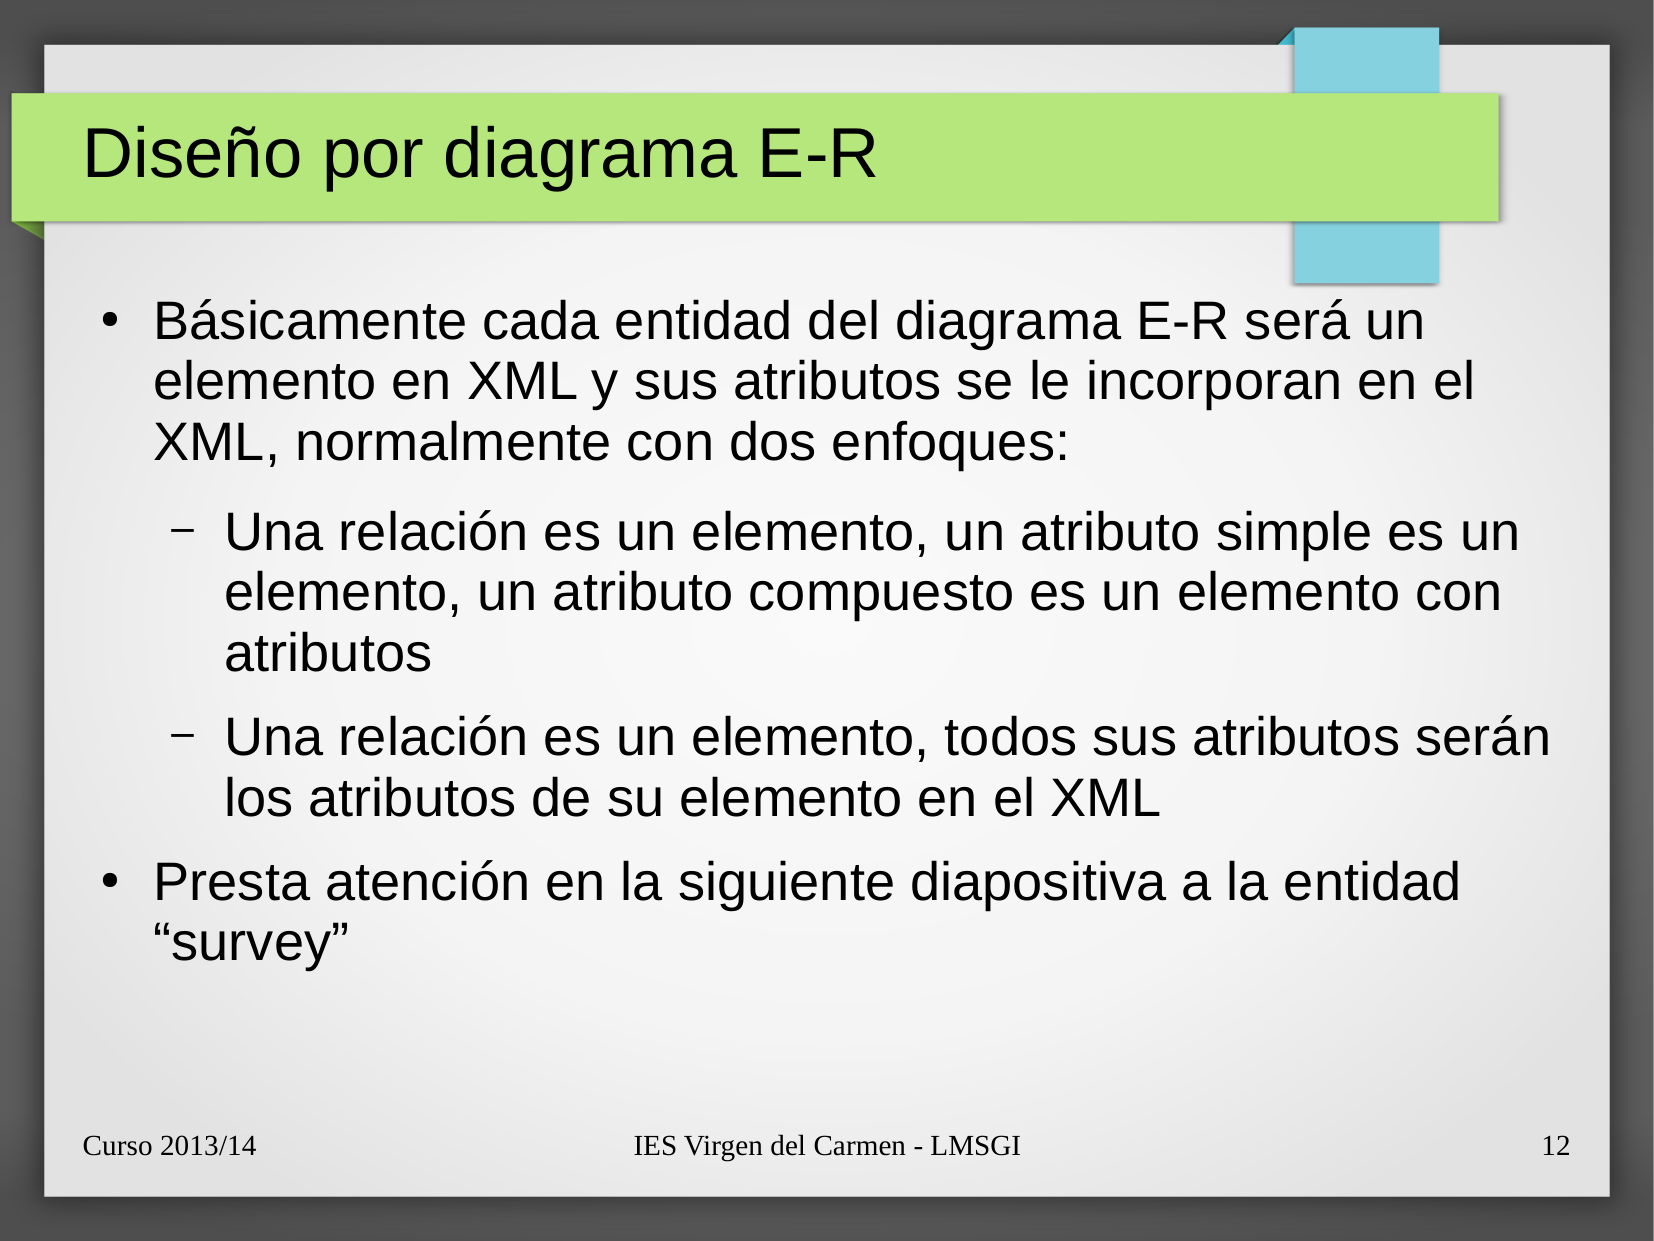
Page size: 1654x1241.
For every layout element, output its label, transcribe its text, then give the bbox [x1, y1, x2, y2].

list Básicamente cada entidad del diagrama E-R será un elemento en XML y sus atributos se le incorporan en el XML, normalmente con dos enfoques: Una relación es un elemento, un atributo simple es un elemento, un atributo compuesto es un elemento con atributos Una relación es un elemento, todos sus atributos serán los atributos de su elemento en el XML Presta atención en la siguiente diapositiva a la entidad “survey” [82, 290, 1571, 1109]
picture [0, 0, 1654, 1241]
title Diseño por diagrama E-R [82, 49, 1571, 257]
